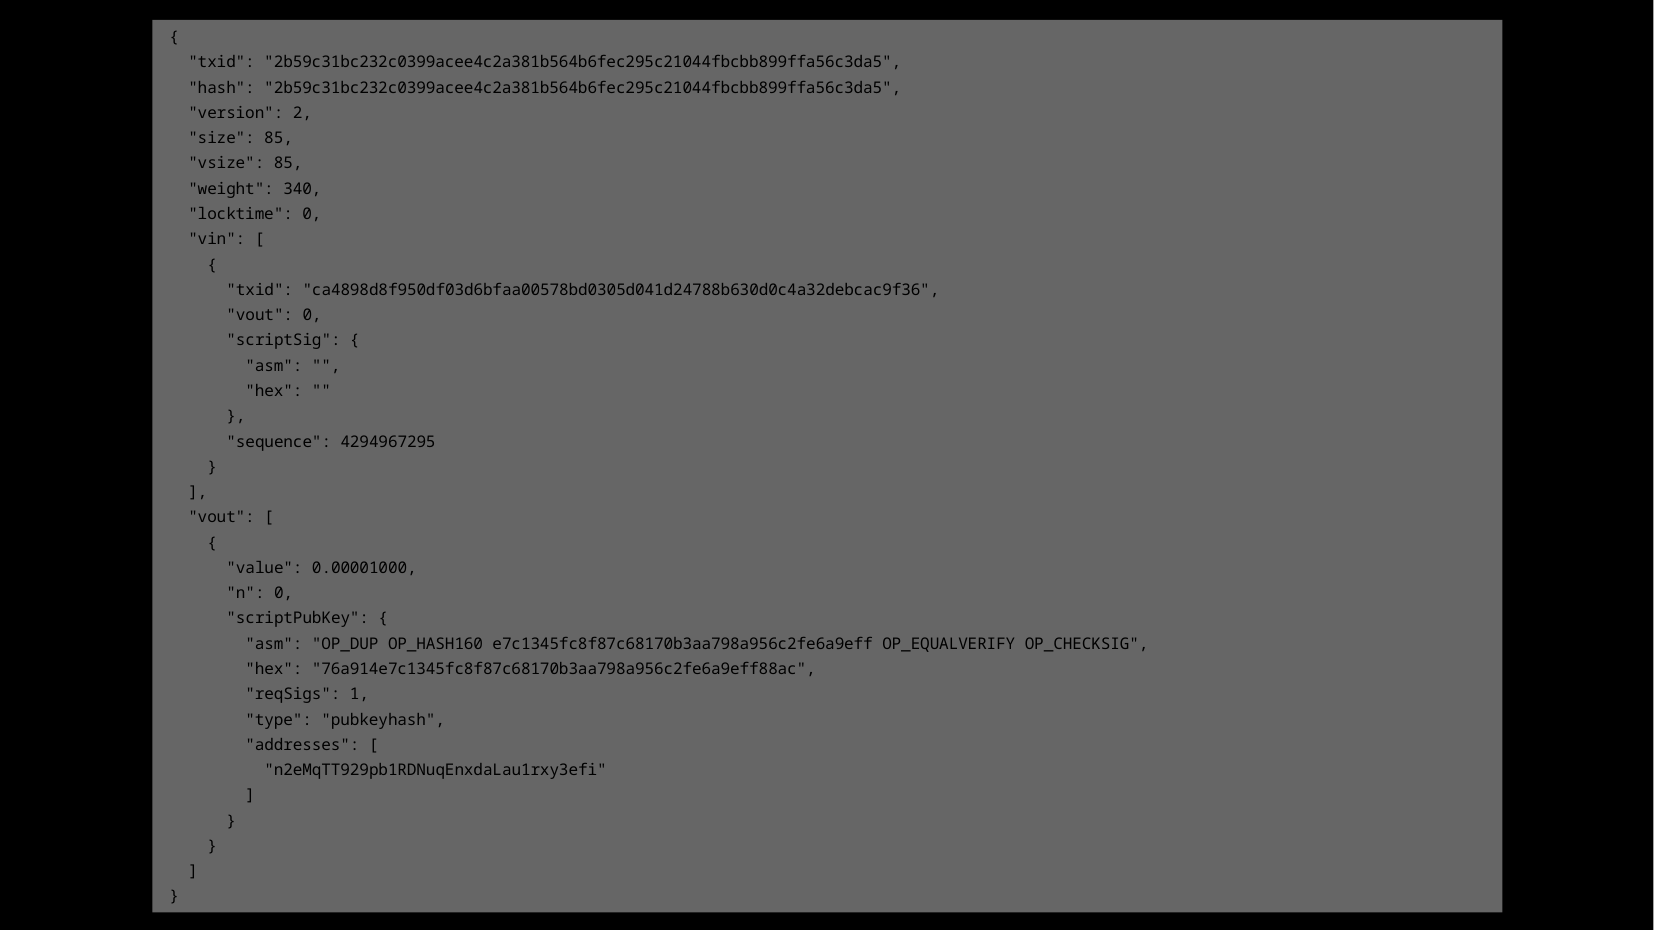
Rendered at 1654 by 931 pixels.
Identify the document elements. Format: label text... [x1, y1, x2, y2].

list { "txid": "2b59c31bc232c0399acee4c2a381b564b6fec295c21044fbcbb899ffa56c3da5", "hash": "2b59c31bc232c0399acee4c2a381b564b6fec295c21044fbcbb899ffa56c3da5", "version": 2, "size": 85, "vsize": 85, "weight": 340, "locktime": 0, "vin": [ { "txid": "ca4898d8f950df03d6bfaa00578bd0305d041d24788b630d0c4a32debcac9f36", "vout": 0, "scriptSig": { "asm": "", "hex": "" }, "sequence": 4294967295 } ], "vout": [ { "value": 0.00001000, "n": 0, "scriptPubKey": { "asm": "OP_DUP OP_HASH160 e7c1345fc8f87c68170b3aa798a956c2fe6a9eff OP_EQUALVERIFY OP_CHECKSIG", "hex": "76a914e7c1345fc8f87c68170b3aa798a956c2fe6a9eff88ac", "reqSigs": 1, "type": "pubkeyhash", "addresses": [ "n2eMqTT929pb1RDNuqEnxdaLau1rxy3efi" ] } } ] } [152, 19, 1503, 913]
